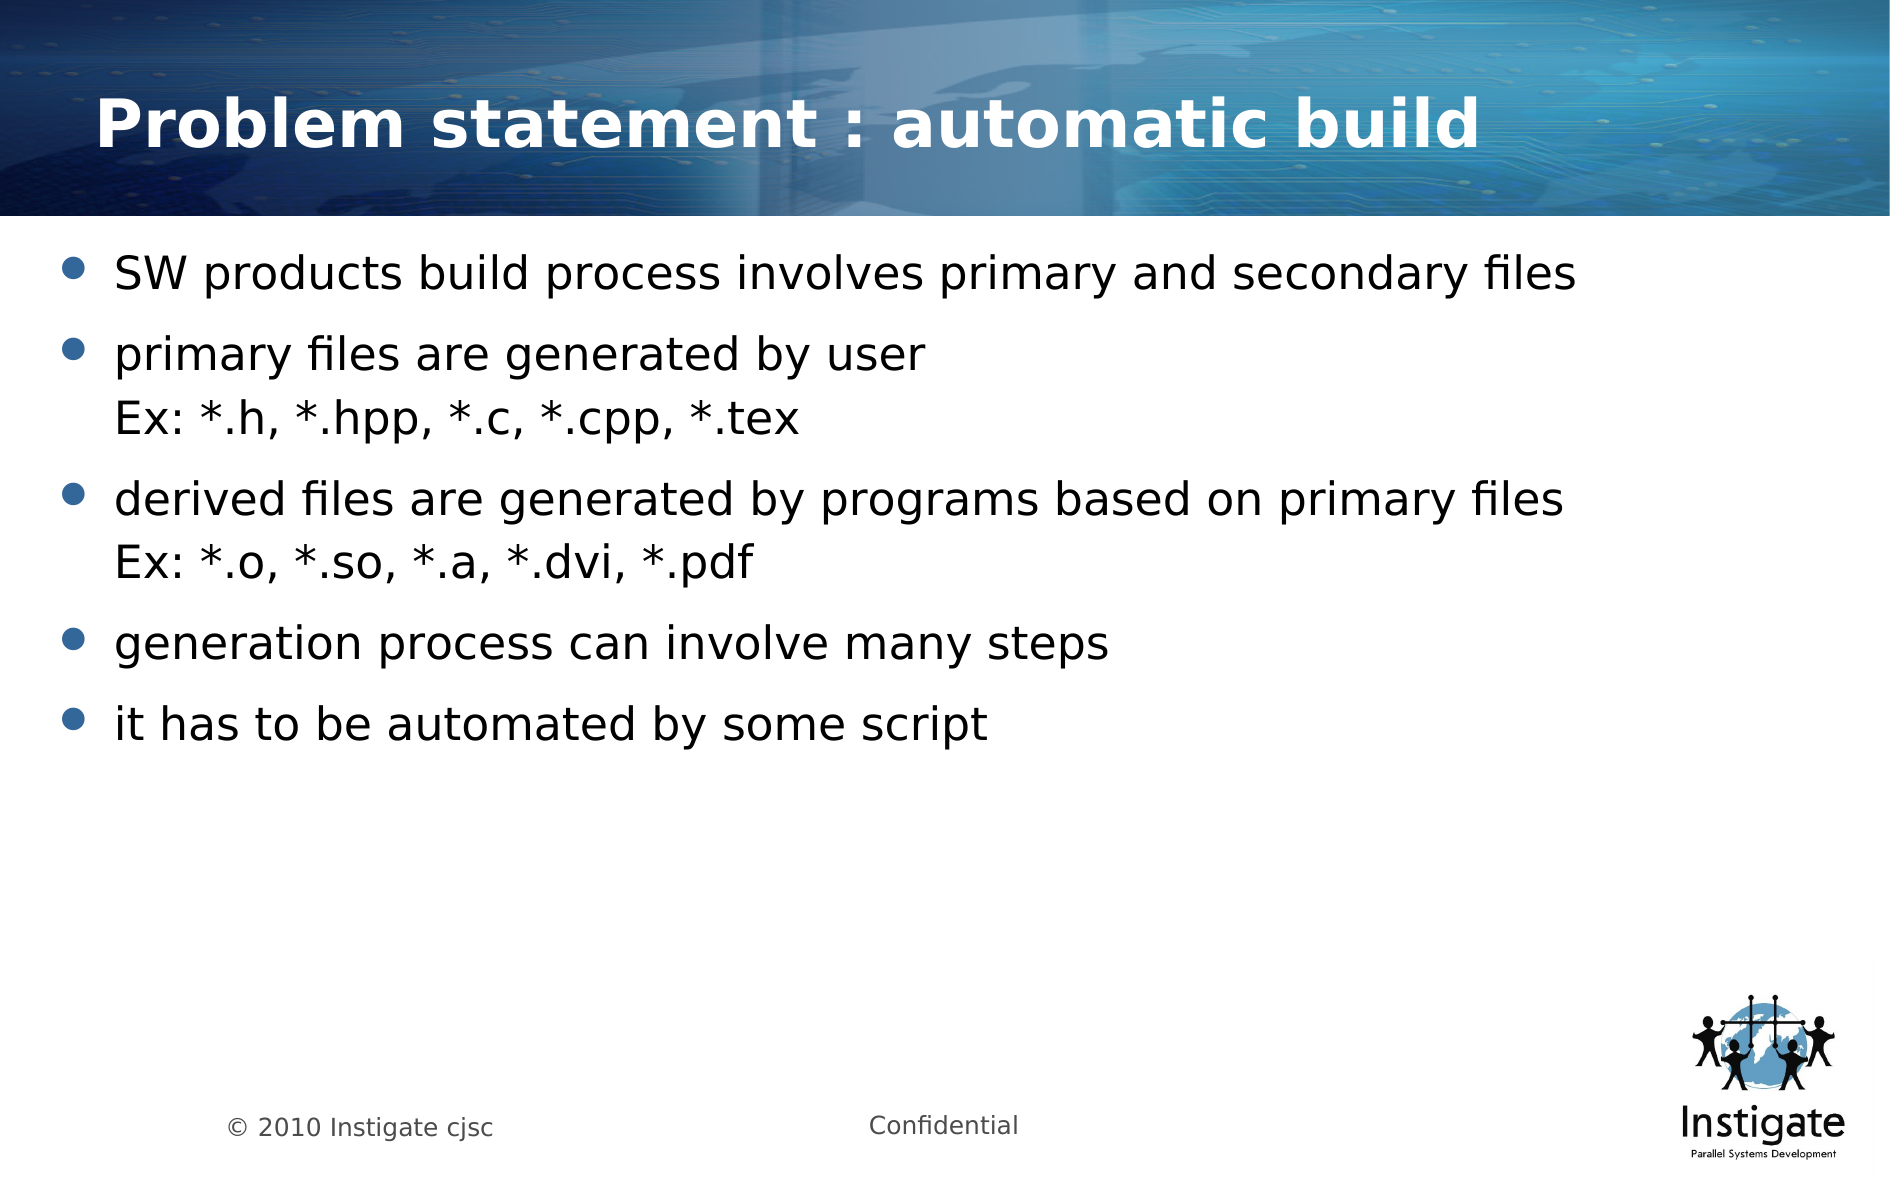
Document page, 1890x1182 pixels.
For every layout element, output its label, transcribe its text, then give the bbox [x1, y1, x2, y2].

picture [1650, 956, 1876, 1182]
picture [0, 0, 1890, 216]
list SW products build process involves primary and secondary files primary files are generated by user Ex: *.h, *.hpp, *.c, *.cpp, *.tex derived files are generated by programs based on primary files Ex: *.o, *.so, *.a, *.dvi, *.pdf generation process can involve many steps it has to be automated by some script [59, 236, 1831, 1001]
title Problem statement : automatic build [94, 54, 1793, 210]
